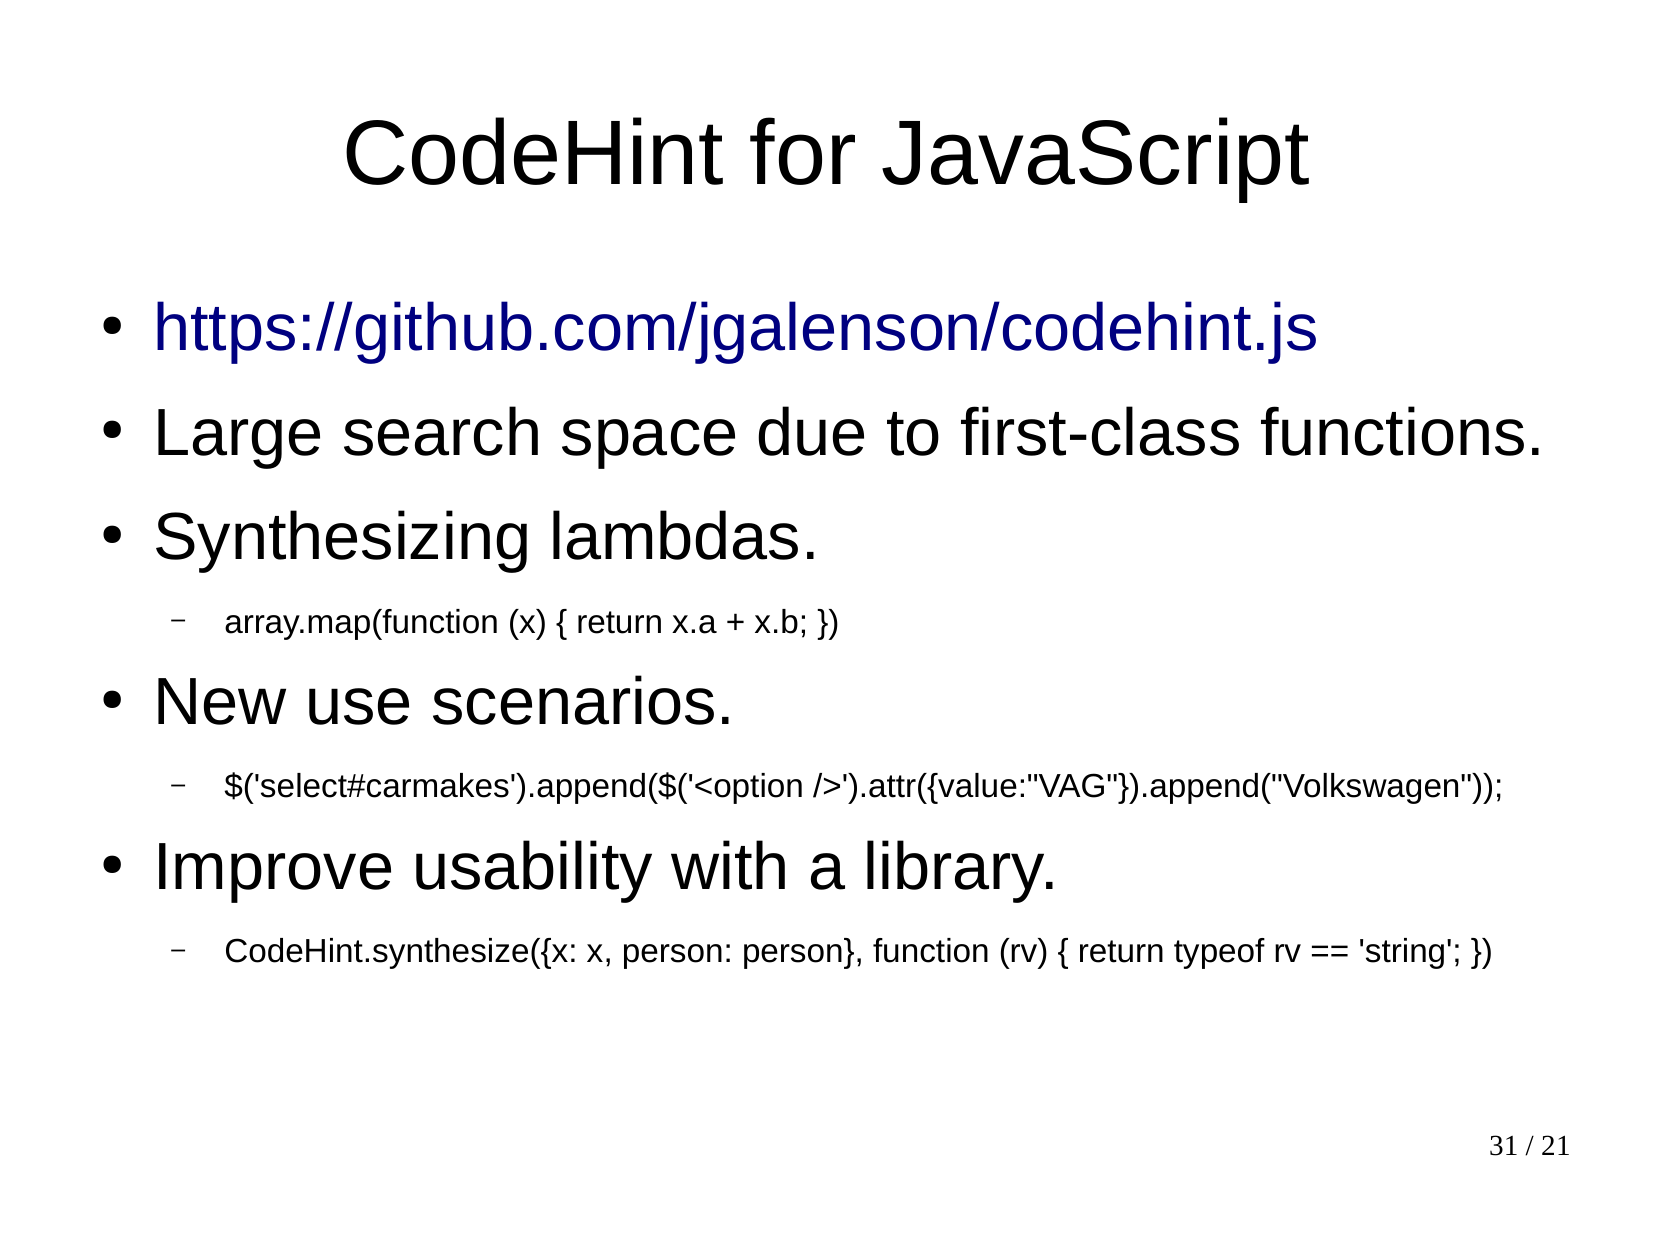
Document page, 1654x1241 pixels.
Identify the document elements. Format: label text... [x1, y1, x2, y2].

title CodeHint for JavaScript [82, 49, 1571, 257]
list https://github.com/jgalenson/codehint.js Large search space due to first-class functions. Synthesizing lambdas. array.map(function (x) { return x.a + x.b; }) New use scenarios. $('select#carmakes').append($('<option />').attr({value:"VAG"}).append("Volkswagen")); Improve usability with a library. CodeHint.synthesize({x: x, person: person}, function (rv) { return typeof rv == 'string'; }) [82, 290, 1571, 1010]
